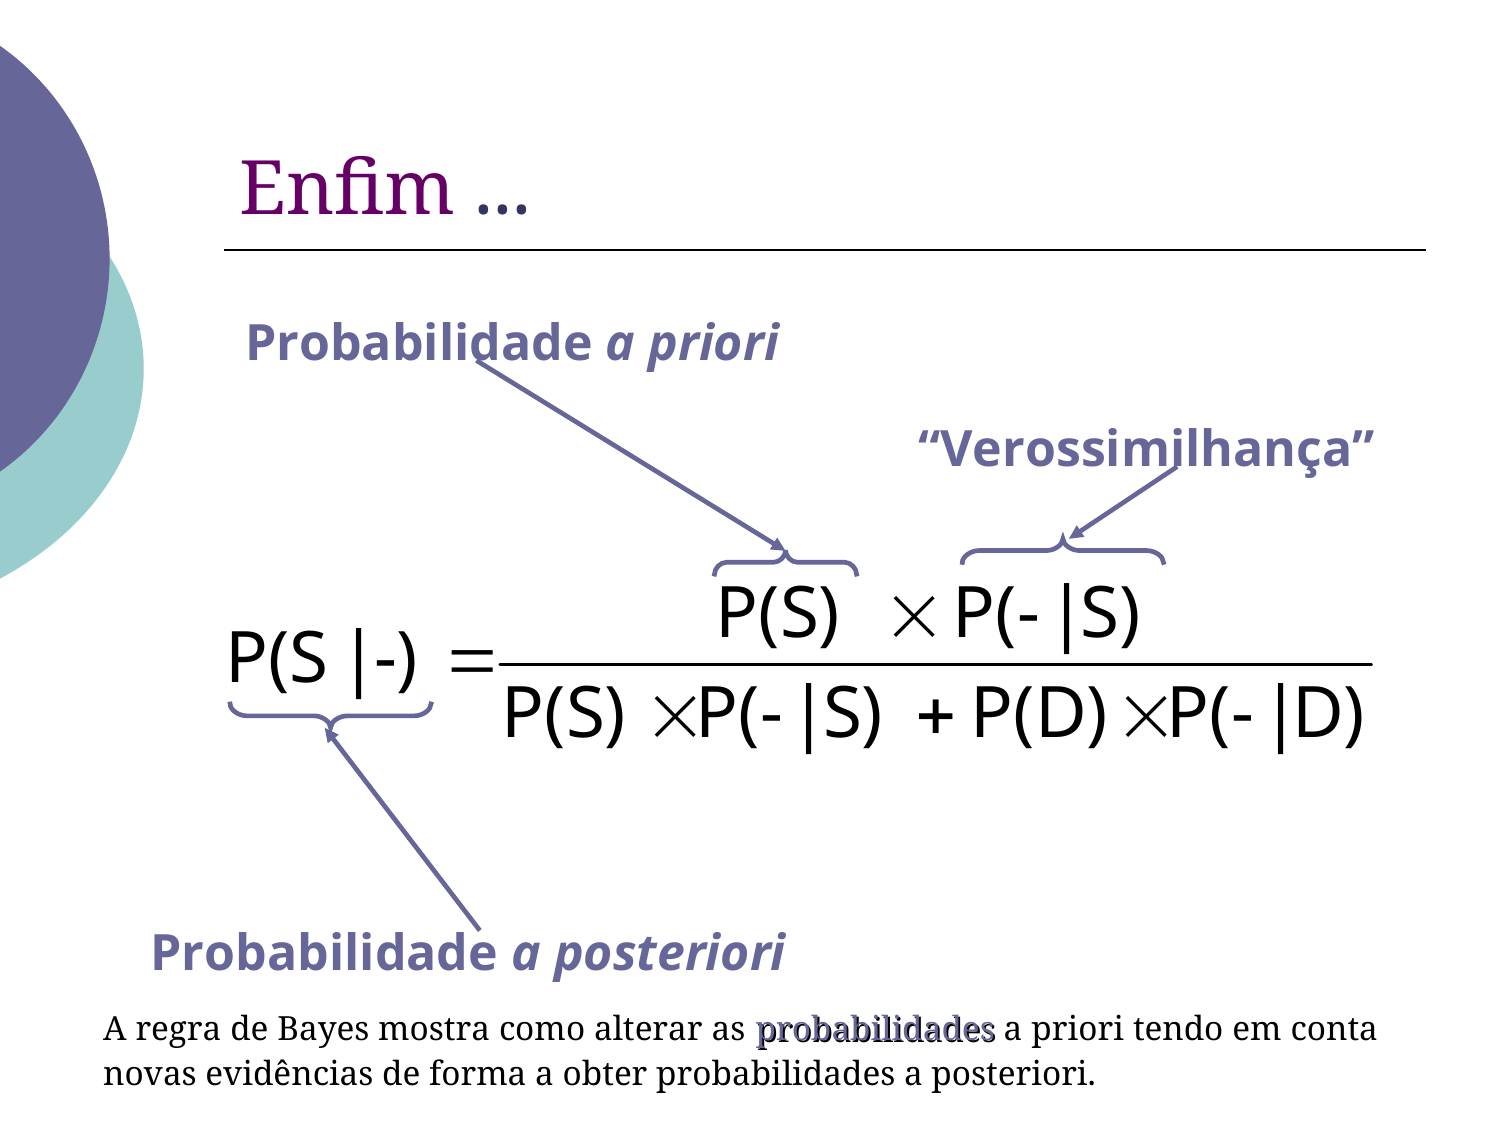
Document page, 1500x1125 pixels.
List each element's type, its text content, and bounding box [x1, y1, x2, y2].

text_box Probabilidade a priori [230, 302, 975, 379]
chart [218, 565, 1385, 764]
text_box “Verossimilhança” [903, 408, 1471, 485]
title Enfim ... [224, 49, 1425, 237]
text_box Probabilidade a posteriori [135, 912, 940, 989]
text_box A regra de Bayes mostra como alterar as probabilidades a priori tendo em conta novas evidências de forma a obter probabilidades a posteriori. [88, 999, 1394, 1101]
